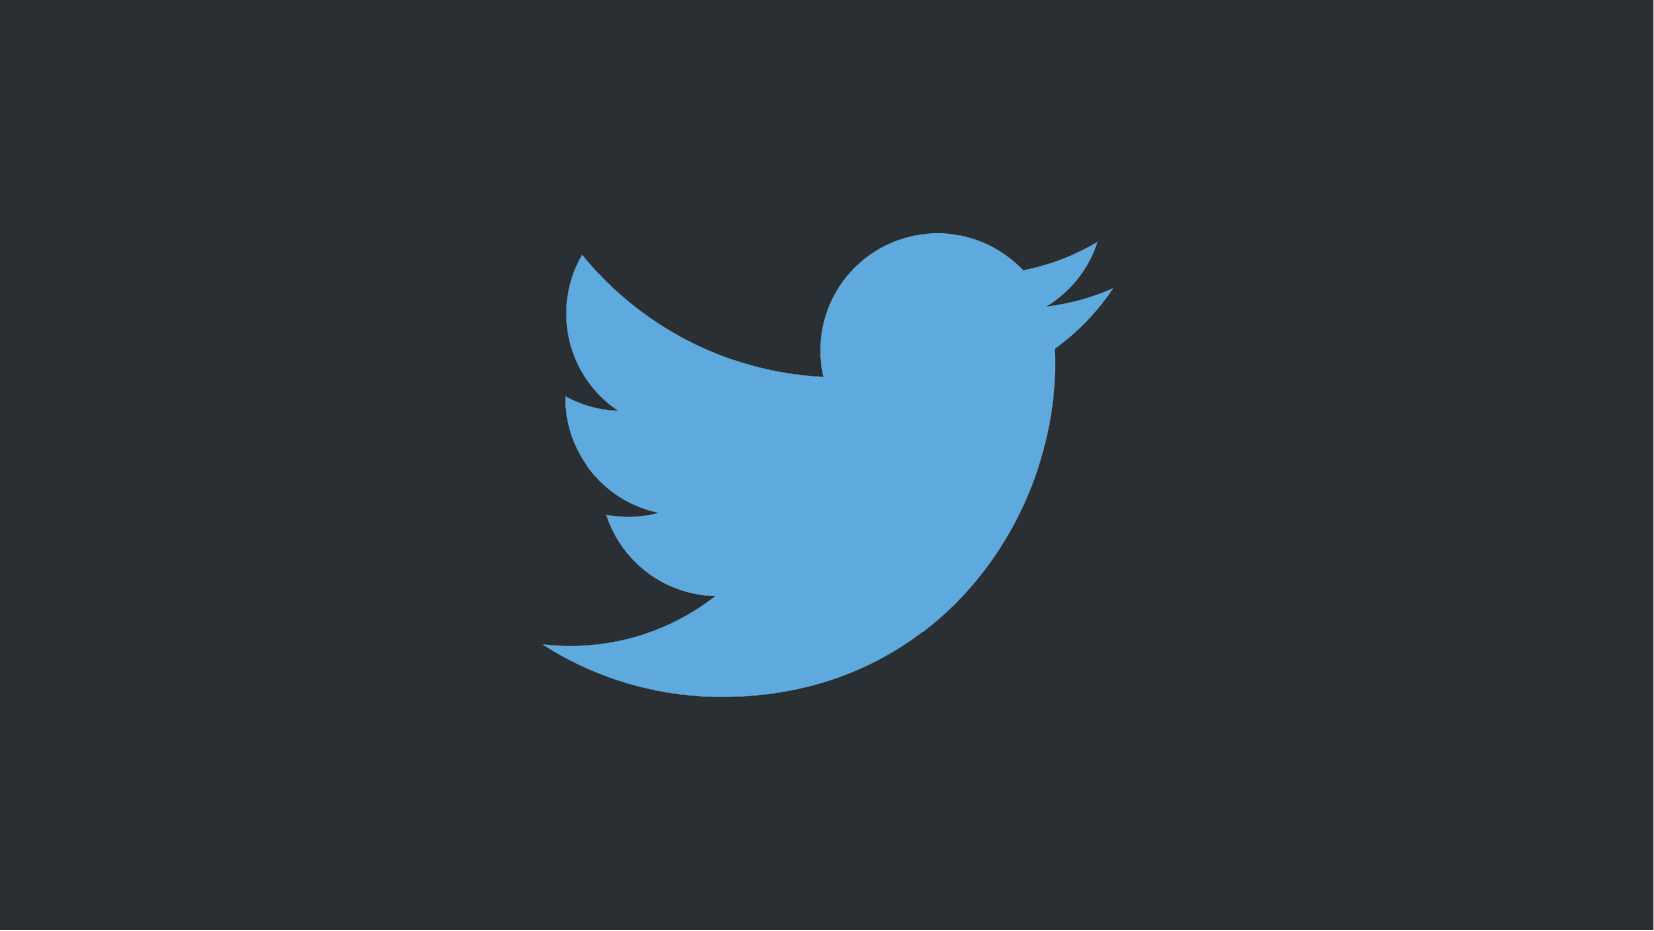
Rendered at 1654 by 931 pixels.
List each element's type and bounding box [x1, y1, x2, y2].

picture [542, 233, 1113, 697]
